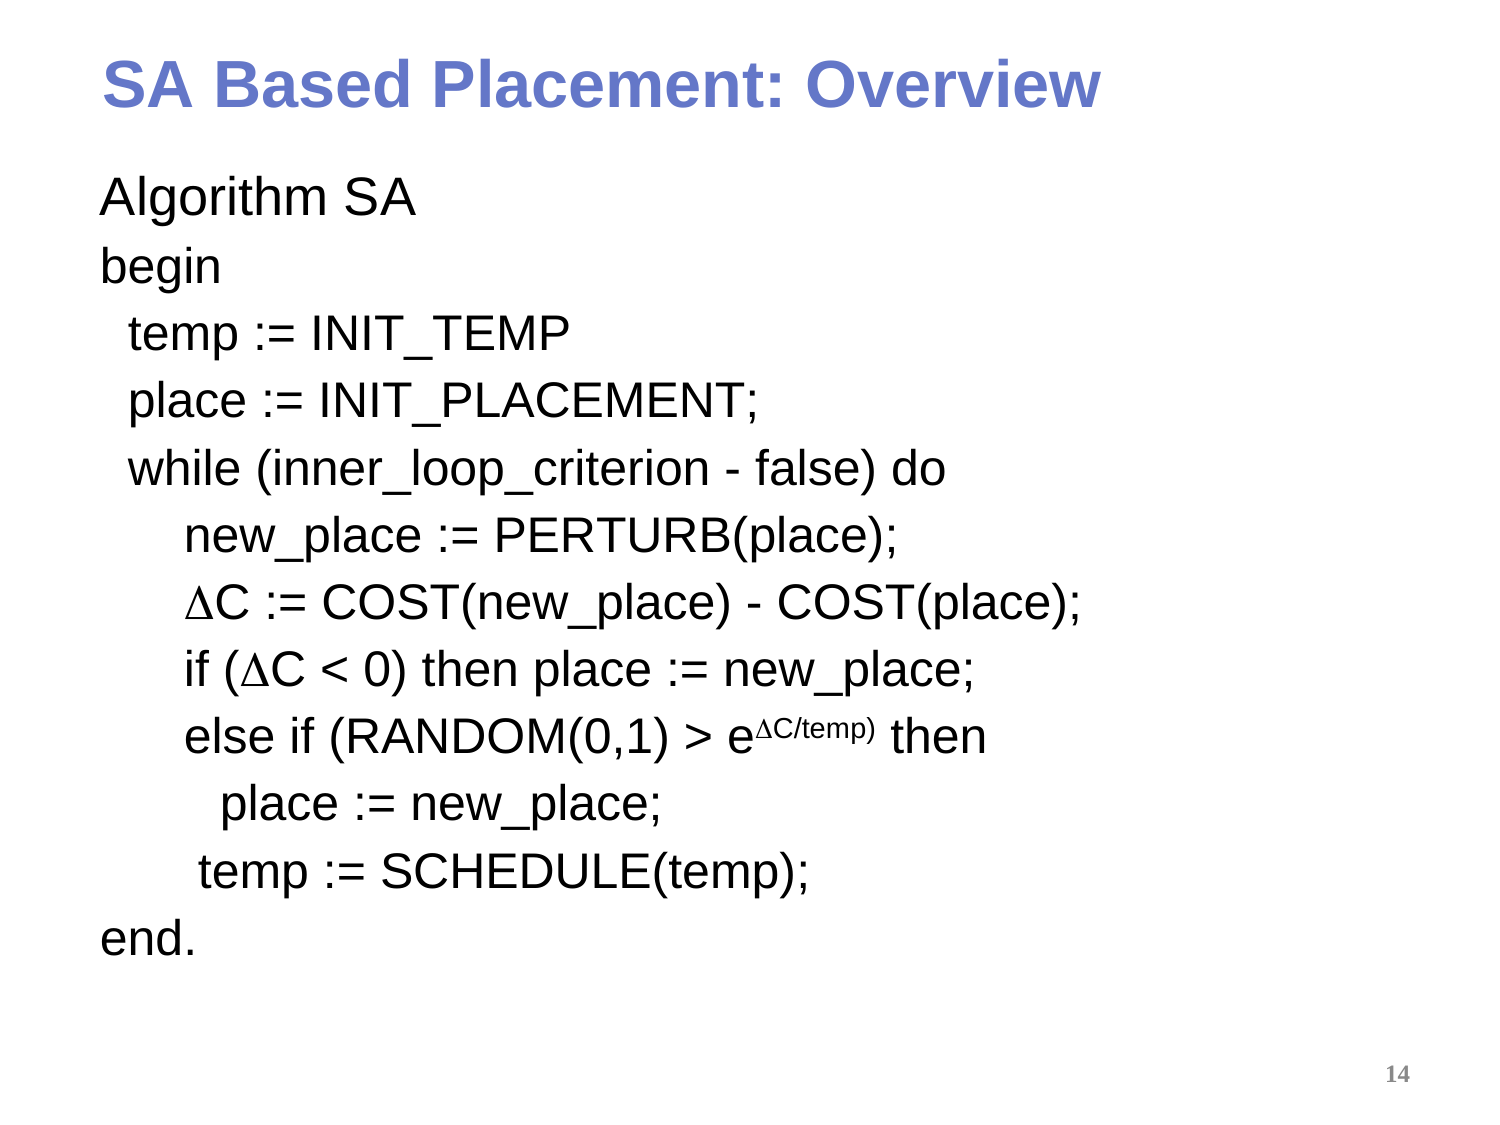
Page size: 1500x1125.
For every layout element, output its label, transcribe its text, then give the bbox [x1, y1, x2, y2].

text_box SA Based Placement: Overview [87, 37, 1426, 126]
text_box <number> [1074, 1042, 1426, 1103]
text_box Algorithm SA begin temp := INIT_TEMP place := INIT_PLACEMENT; while (inner_loop_criterion - false) do new_place := PERTURB(place); C := COST(new_place) - COST(place); if (C < 0) then place := new_place; else if (RANDOM(0,1) > eC/temp) then place := new_place; temp := SCHEDULE(temp); end. [85, 176, 1426, 971]
